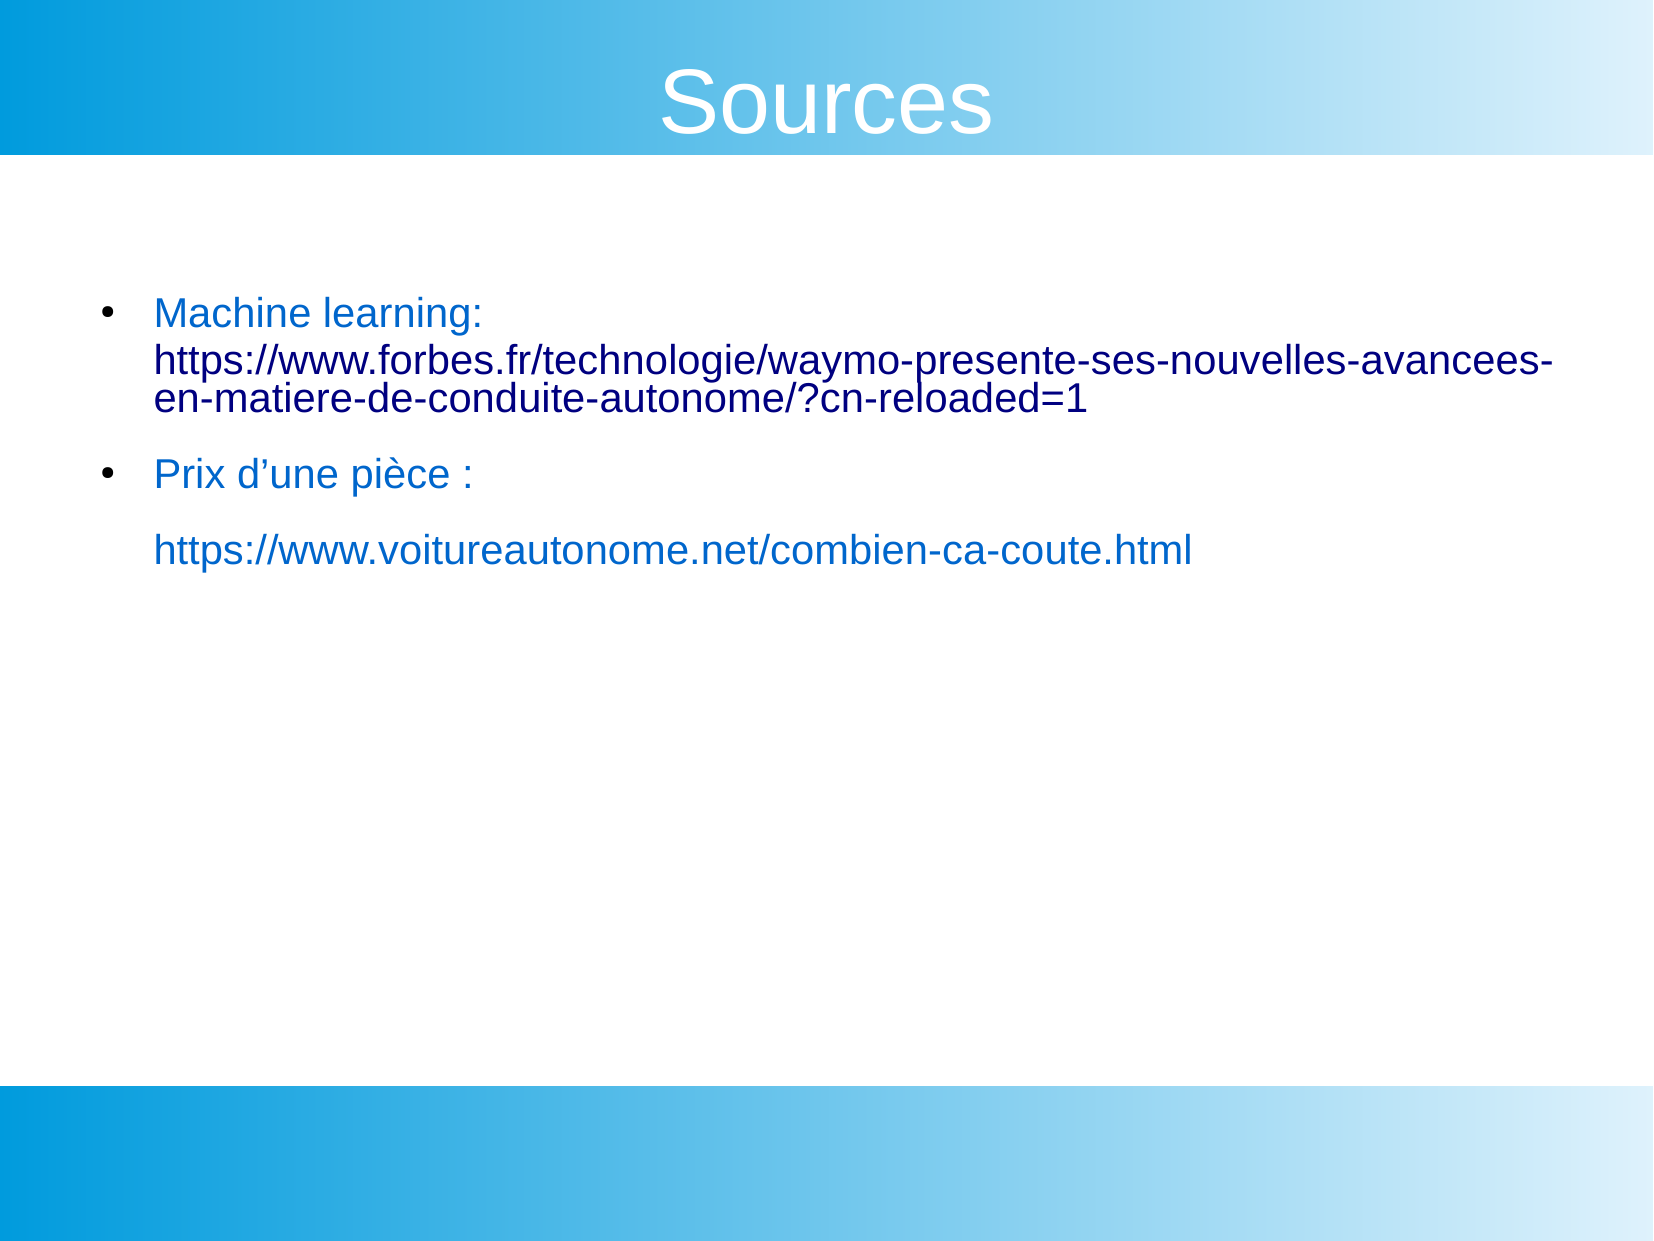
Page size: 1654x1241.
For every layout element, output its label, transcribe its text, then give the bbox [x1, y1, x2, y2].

title Sources [82, 49, 1571, 155]
list Machine learning: https://www.forbes.fr/technologie/waymo-presente-ses-nouvelles-avancees-en-matiere-de-conduite-autonome/?cn-reloaded=1 Prix d’une pièce : https://www.voitureautonome.net/combien-ca-coute.html [82, 290, 1571, 1010]
